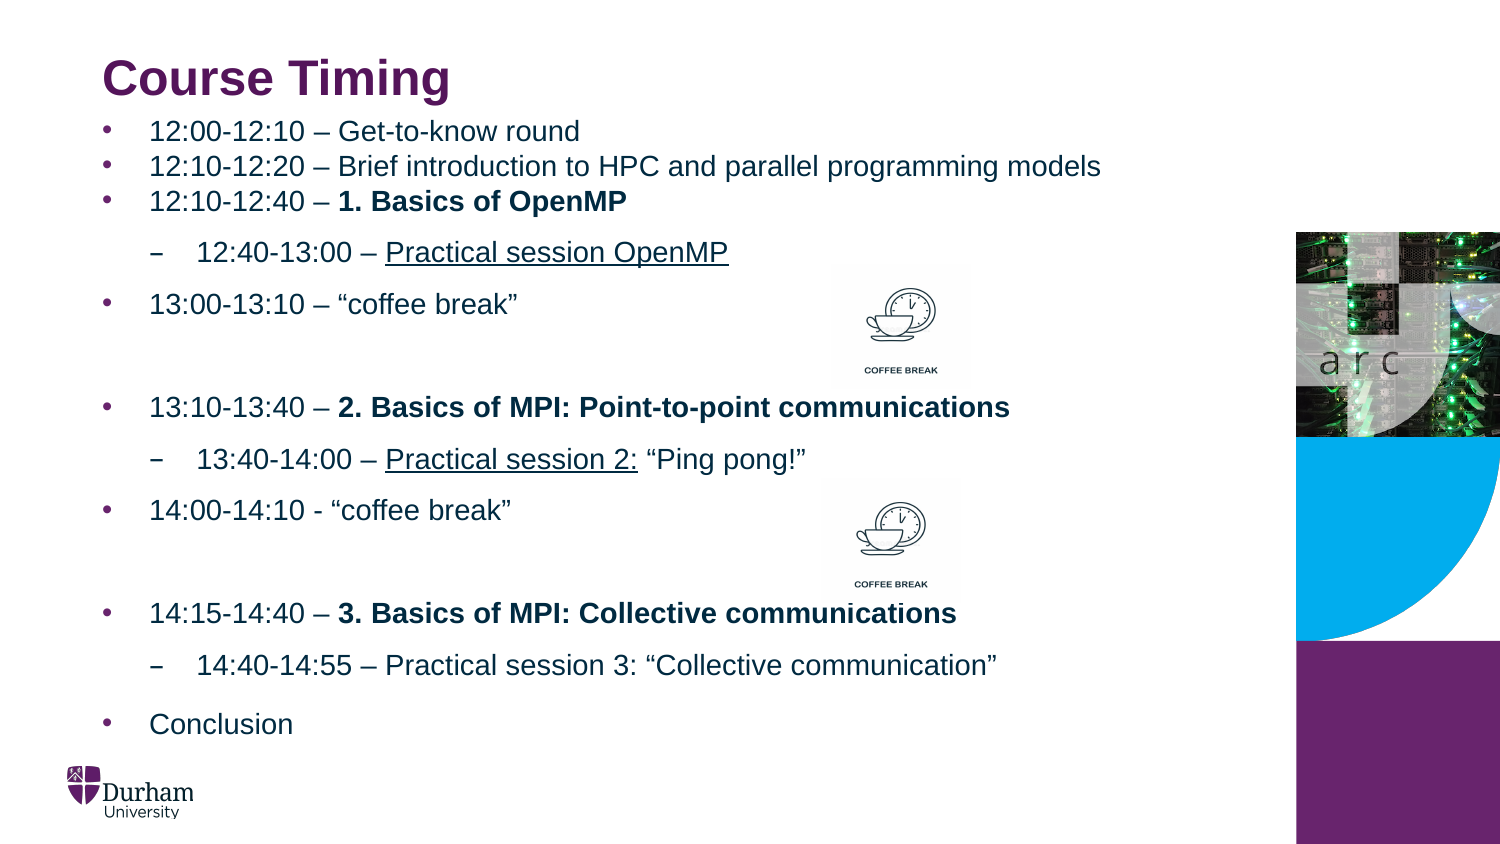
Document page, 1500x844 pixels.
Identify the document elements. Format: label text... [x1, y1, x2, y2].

text_box [1296, 640, 1500, 844]
picture [1332, 467, 1500, 640]
picture [821, 478, 961, 603]
picture [831, 264, 971, 389]
picture [1296, 232, 1500, 436]
title Course Timing [101, 45, 1399, 187]
list 12:00-12:10 – Get-to-know round 12:10-12:20 – Brief introduction to HPC and parallel programming models 12:10-12:40 – 1. Basics of OpenMP 12:40-13:00 – Practical session OpenMP 13:00-13:10 – “coffee break” 13:10-13:40 – 2. Basics of MPI: Point-to-point communications 13:40-14:00 – Practical session 2: “Ping pong!” 14:00-14:10 - “coffee break” 14:15-14:40 – 3. Basics of MPI: Collective communications 14:40-14:55 – Practical session 3: “Collective communication” Conclusion [101, 187, 1212, 775]
picture [67, 766, 193, 819]
